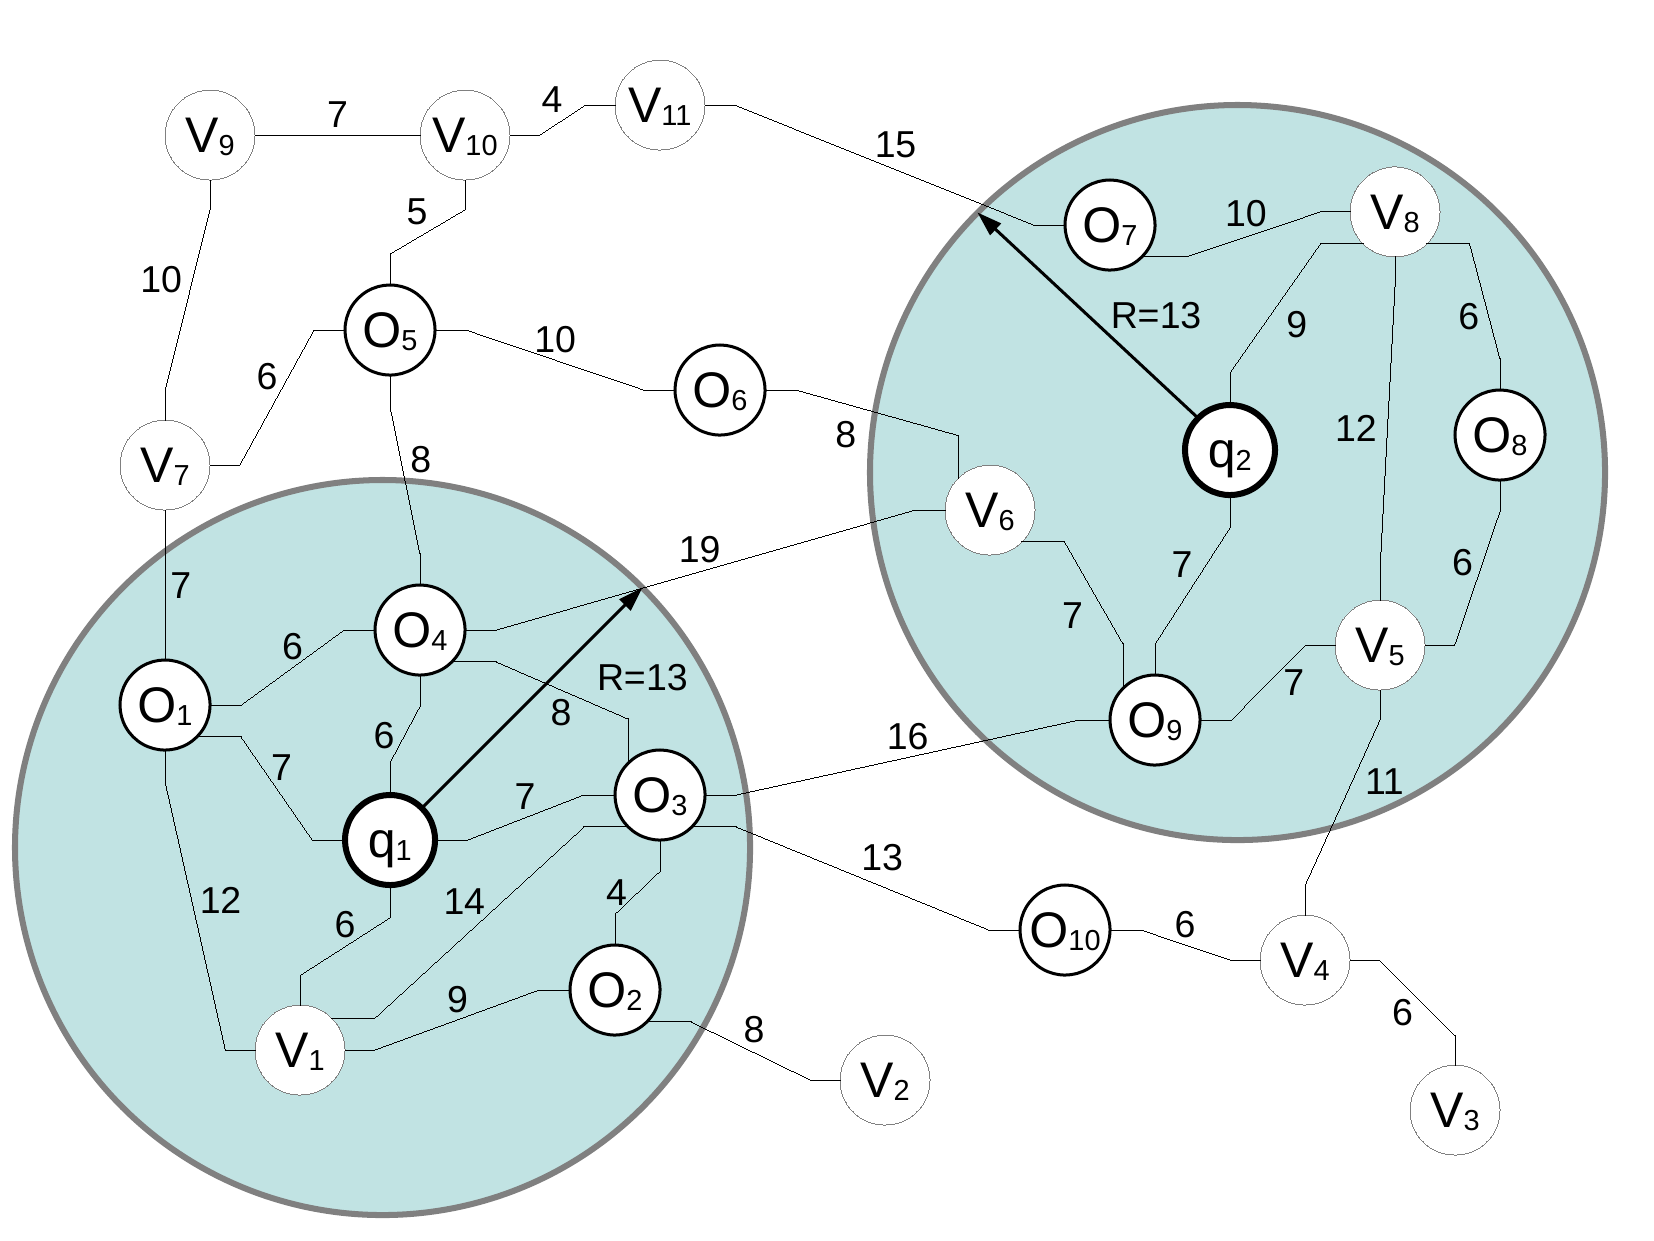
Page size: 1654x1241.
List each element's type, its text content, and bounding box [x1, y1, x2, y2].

text_box V5 [1335, 600, 1426, 691]
text_box O6 [675, 345, 766, 436]
text_box O9 [1110, 675, 1201, 766]
text_box V3 [1410, 1065, 1501, 1156]
text_box O10 [1020, 885, 1111, 976]
text_box V7 [120, 420, 211, 511]
text_box O7 [1065, 180, 1156, 271]
text_box O5 [345, 285, 436, 376]
text_box V1 [255, 1005, 346, 1096]
text_box [870, 105, 1606, 841]
text_box O1 [120, 660, 211, 751]
text_box V6 [945, 465, 1036, 556]
text_box V4 [1260, 915, 1351, 1006]
text_box O4 [375, 585, 466, 676]
text_box O2 [570, 945, 661, 1036]
text_box V10 [420, 90, 511, 181]
text_box V8 [1350, 166, 1441, 257]
text_box q2 [1185, 405, 1276, 496]
text_box V11 [615, 60, 706, 151]
text_box V9 [165, 90, 256, 181]
text_box O3 [615, 750, 706, 841]
text_box V2 [840, 1035, 931, 1126]
text_box q1 [345, 795, 436, 886]
text_box O8 [1455, 390, 1546, 481]
text_box [15, 480, 751, 1216]
